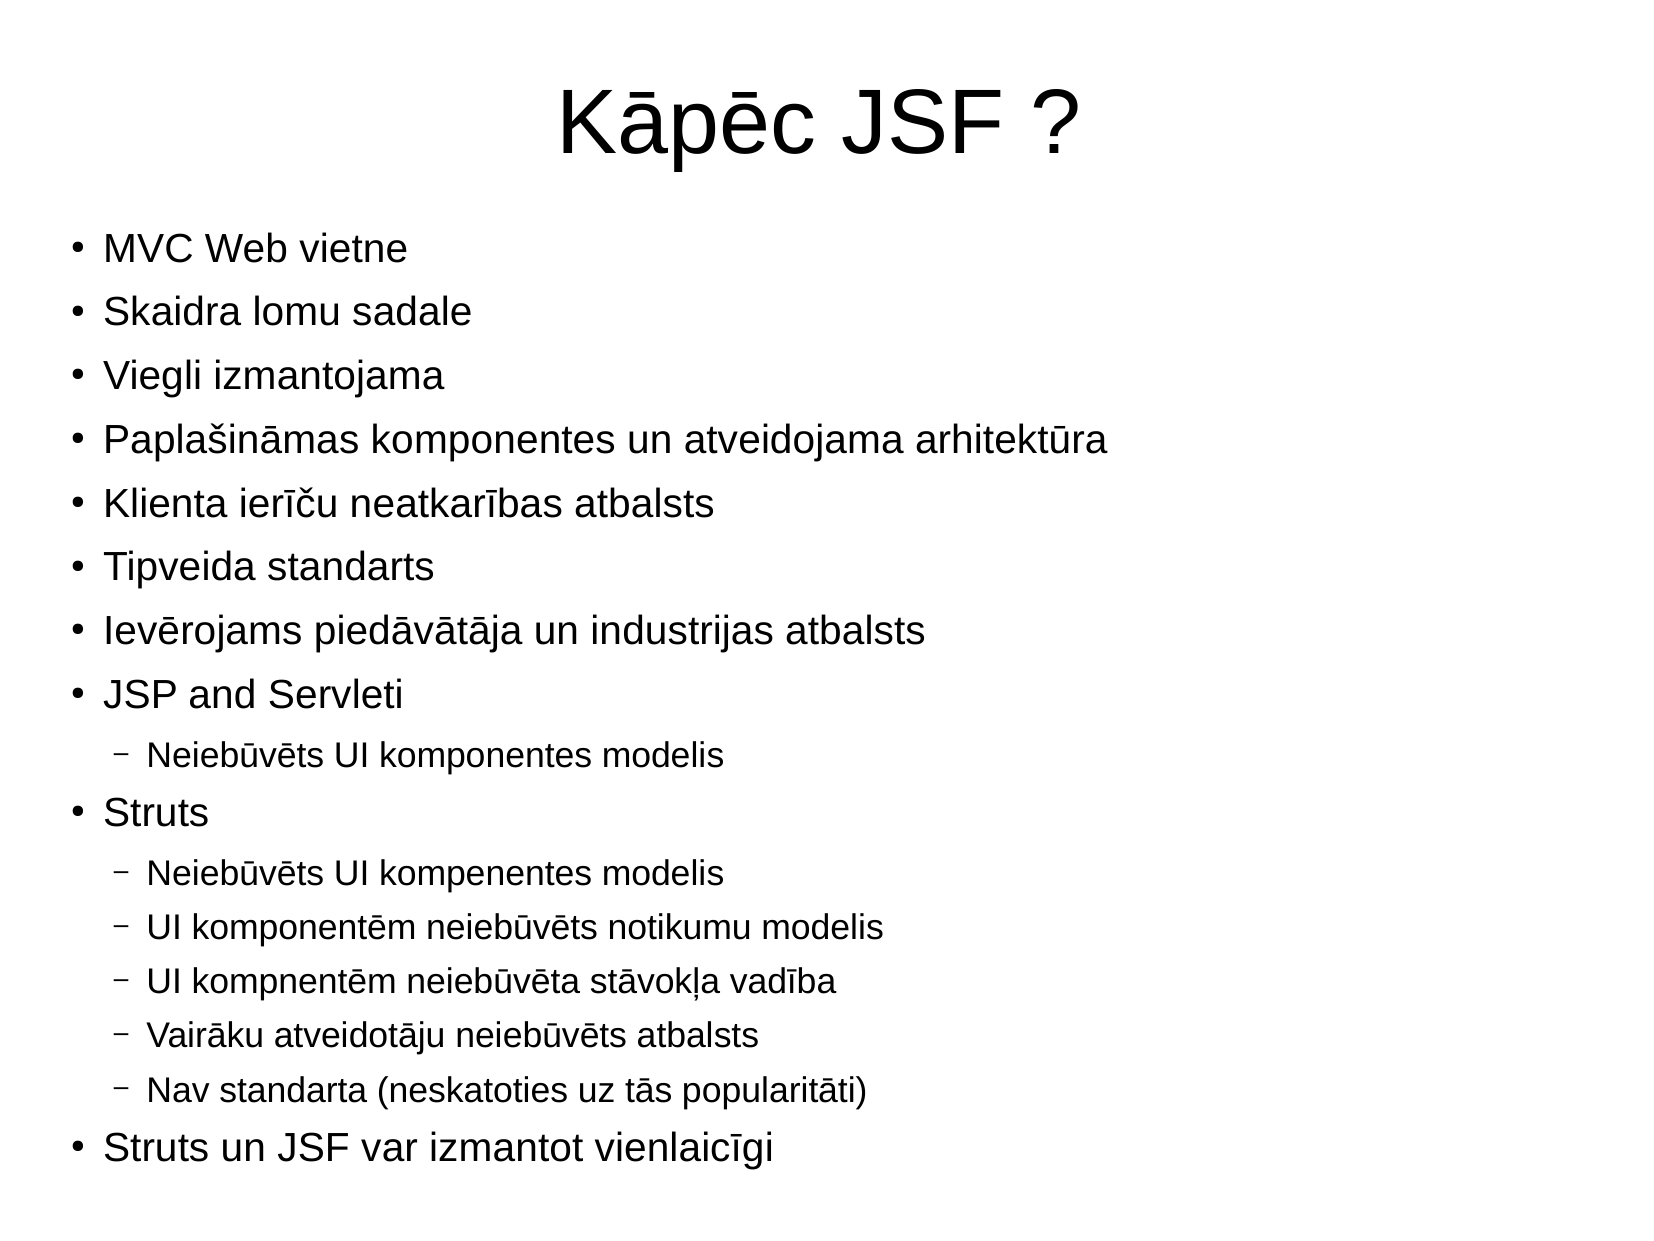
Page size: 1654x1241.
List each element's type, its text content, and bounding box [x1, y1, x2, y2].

title Kāpēc JSF ? [75, 17, 1564, 225]
list MVC Web vietne Skaidra lomu sadale Viegli izmantojama Paplašināmas komponentes un atveidojama arhitektūra Klienta ierīču neatkarības atbalsts Tipveida standarts Ievērojams piedāvātāja un industrijas atbalsts JSP and Servleti Neiebūvēts UI komponentes modelis Struts Neiebūvēts UI kompenentes modelis UI komponentēm neiebūvēts notikumu modelis UI kompnentēm neiebūvēta stāvokļa vadība Vairāku atveidotāju neiebūvēts atbalsts Nav standarta (neskatoties uz tās popularitāti) Struts un JSF var izmantot vienlaicīgi [60, 225, 1654, 1171]
